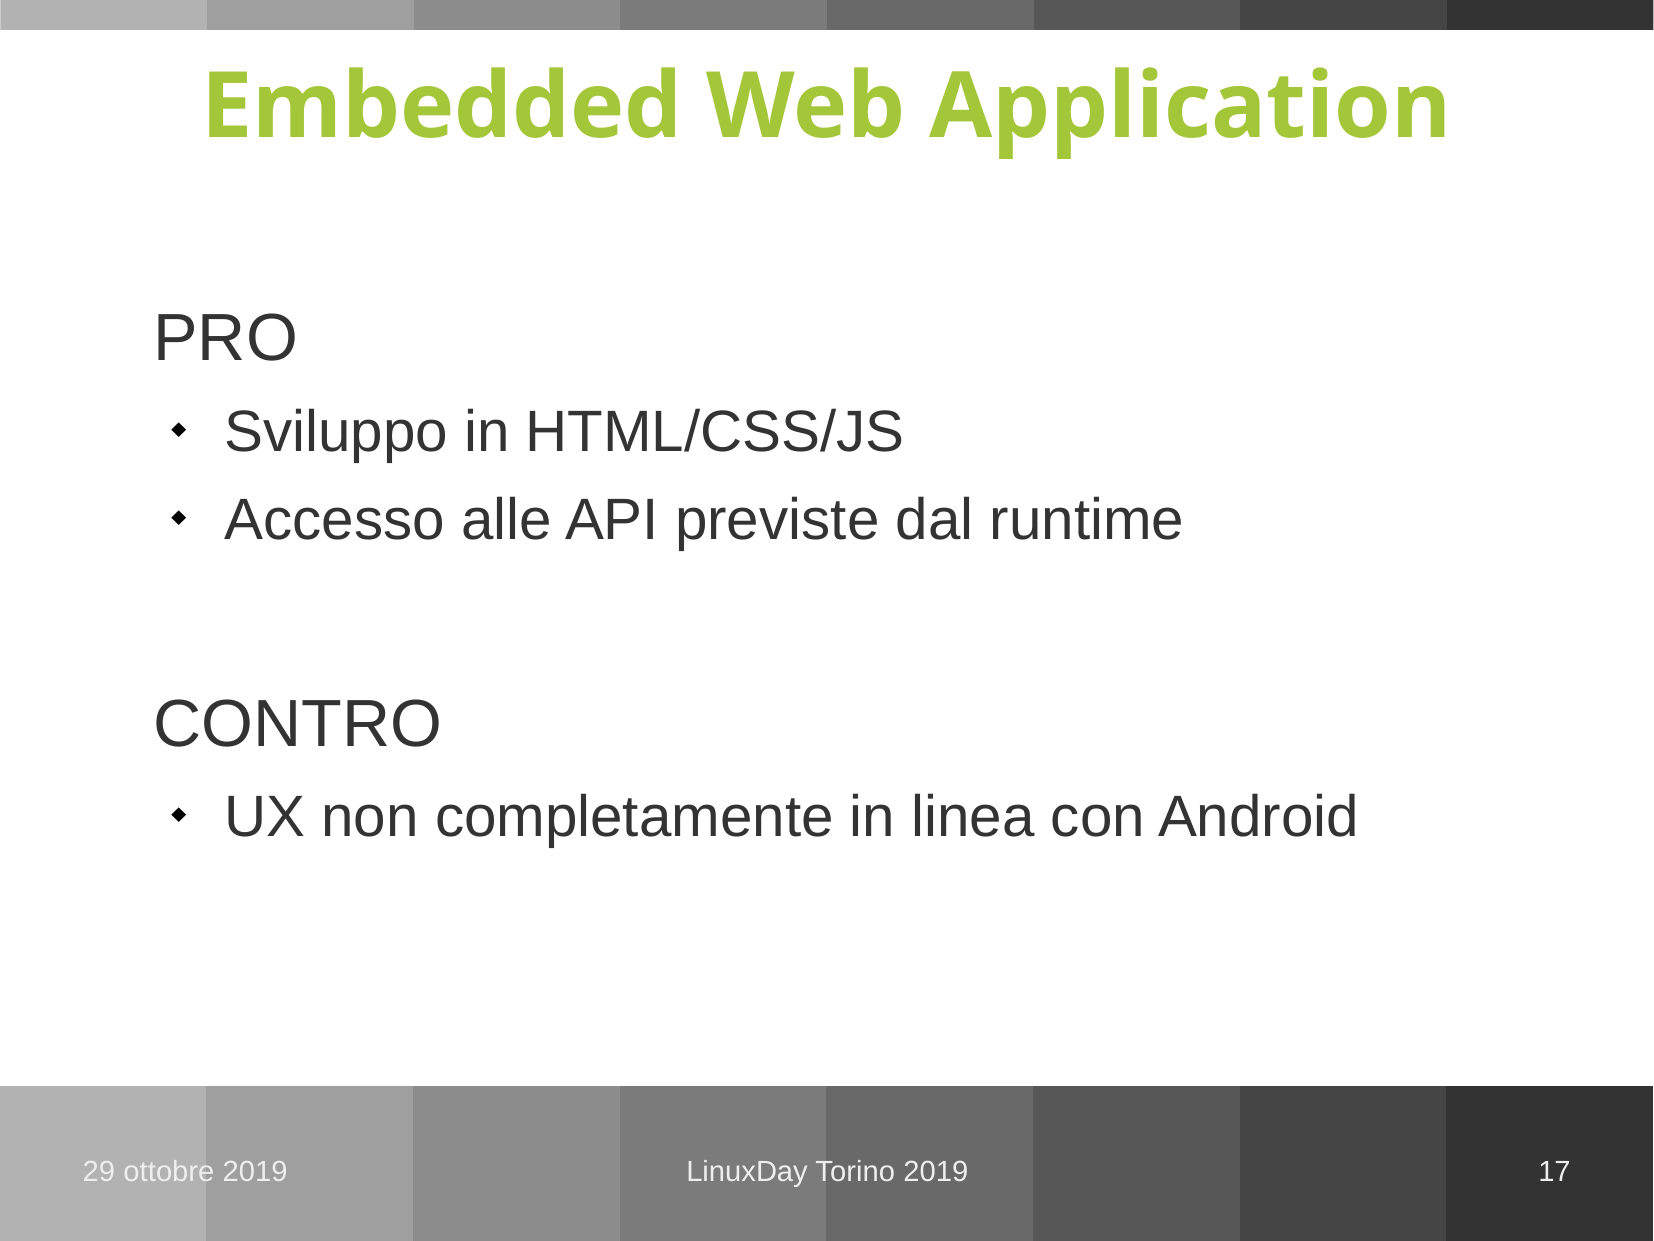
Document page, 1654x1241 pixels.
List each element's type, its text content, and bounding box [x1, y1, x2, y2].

list PRO Sviluppo in HTML/CSS/JS Accesso alle API previste dal runtime CONTRO UX non completamente in linea con Android [82, 300, 1571, 1010]
title Embedded Web Application [82, 49, 1571, 155]
